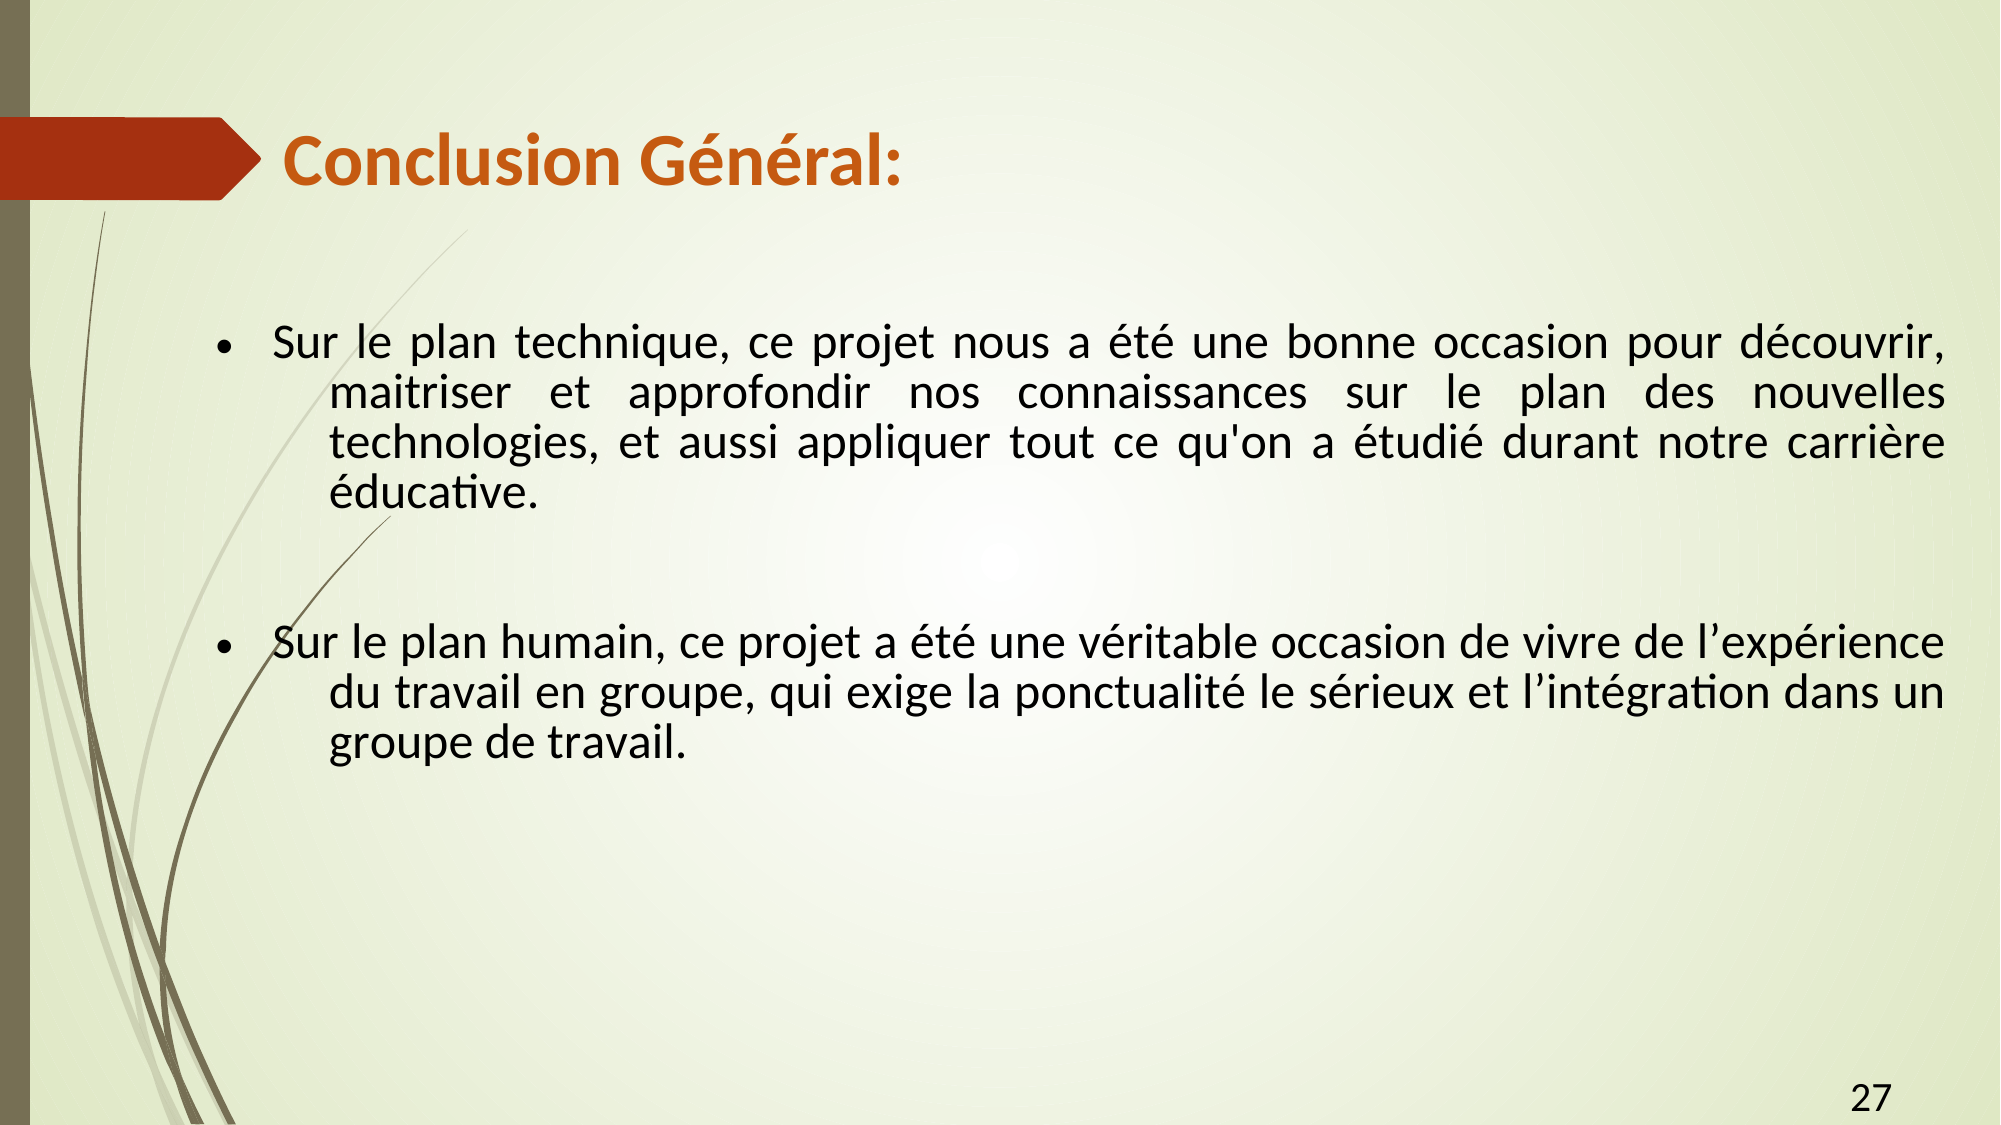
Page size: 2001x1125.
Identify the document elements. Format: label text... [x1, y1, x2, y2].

text_box Sur le plan technique, ce projet nous a été une bonne occasion pour découvrir, maitriser et approfondir nos connaissances sur le plan des nouvelles technologies, et aussi appliquer tout ce qu'on a étudié durant notre carrière éducative. Sur le plan humain, ce projet a été une véritable occasion de vivre de l’expérience du travail en groupe, qui exige la ponctualité le sérieux et l’intégration dans un groupe de travail. [197, 312, 1965, 885]
text_box 27 [1835, 1062, 1978, 1125]
text_box Conclusion Général: [268, 102, 940, 209]
